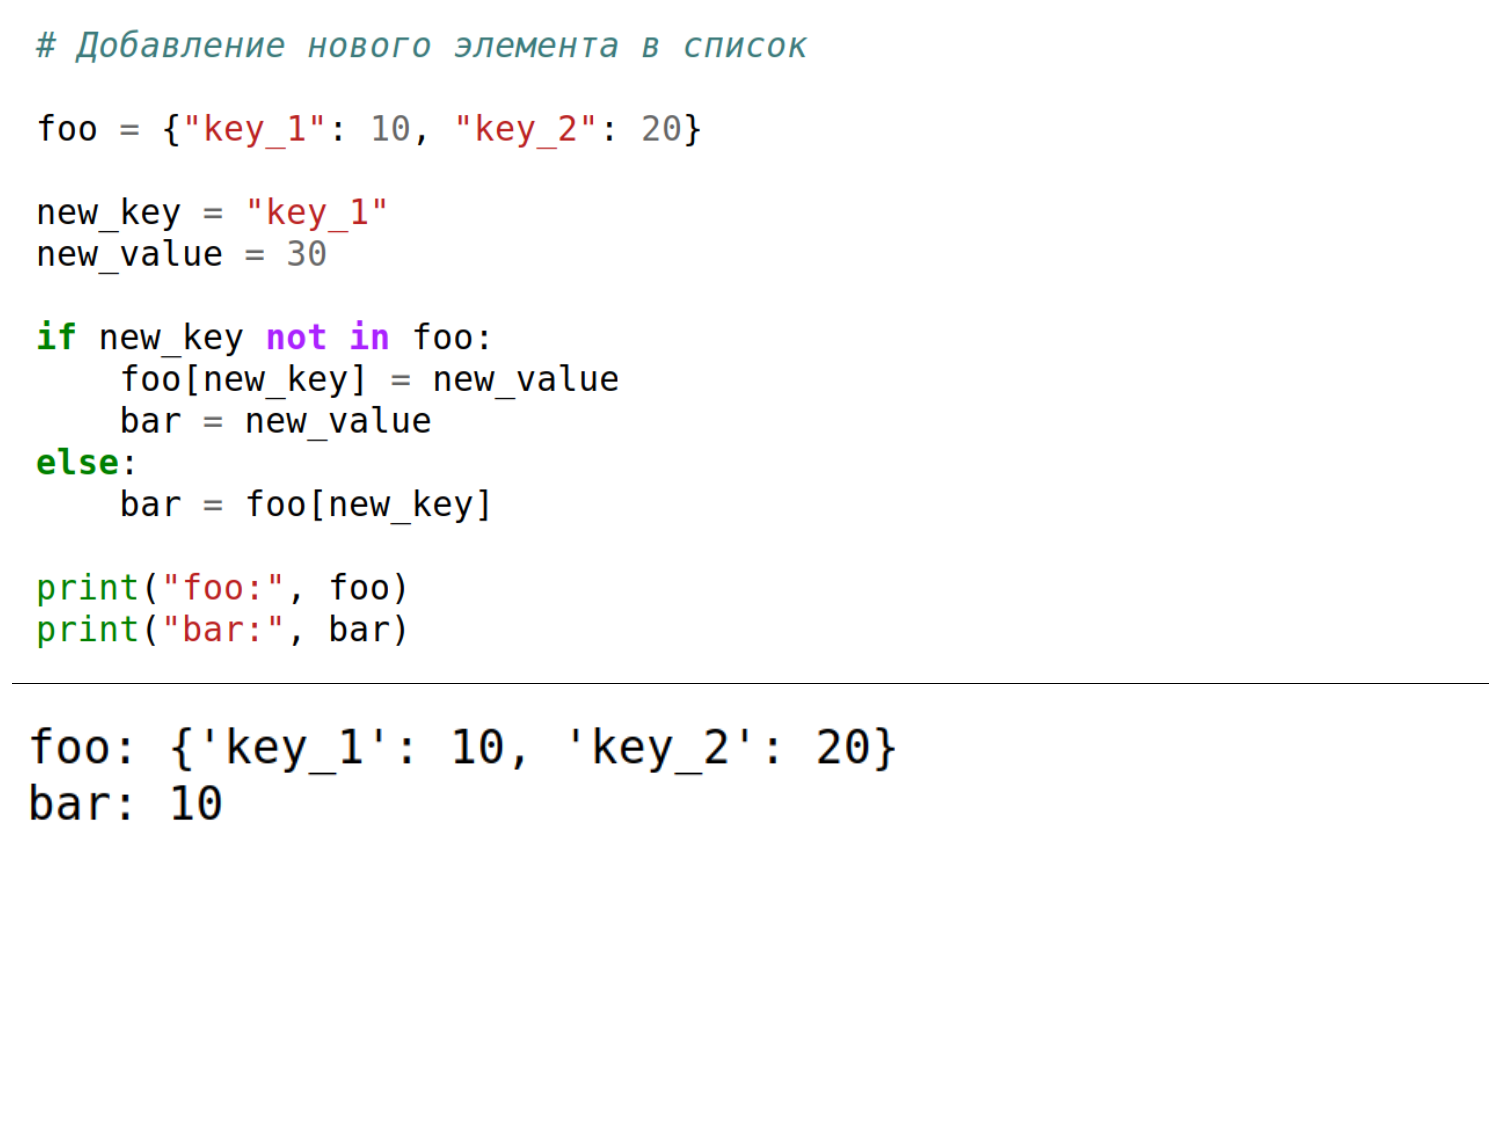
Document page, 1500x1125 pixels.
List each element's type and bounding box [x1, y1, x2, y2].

picture [24, 19, 825, 661]
picture [16, 715, 906, 831]
